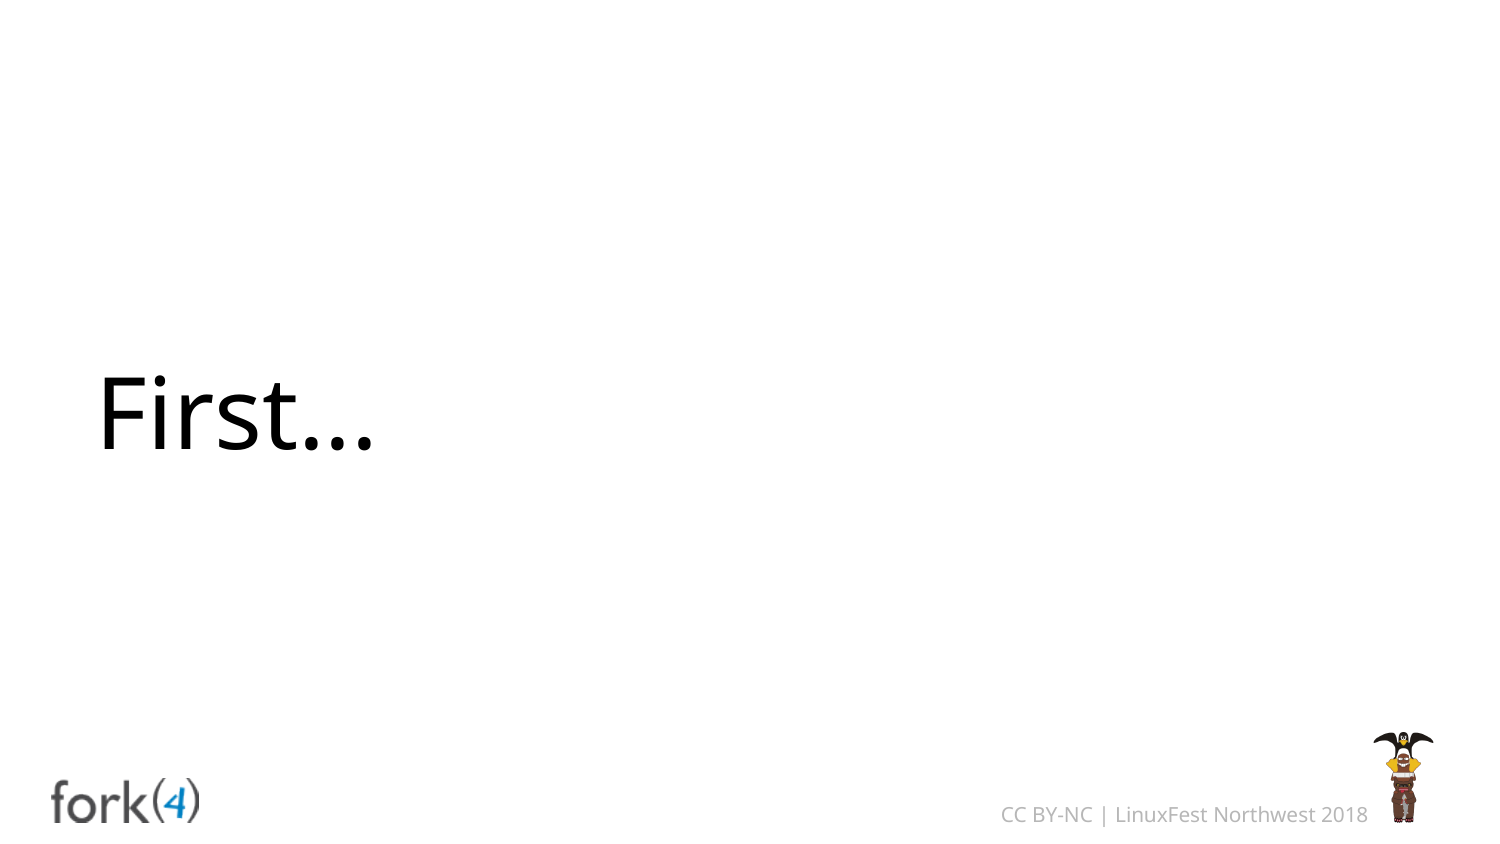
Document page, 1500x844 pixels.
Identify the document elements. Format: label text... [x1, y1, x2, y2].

title First... [80, 73, 1125, 745]
picture [1358, 732, 1449, 823]
picture [51, 778, 199, 823]
